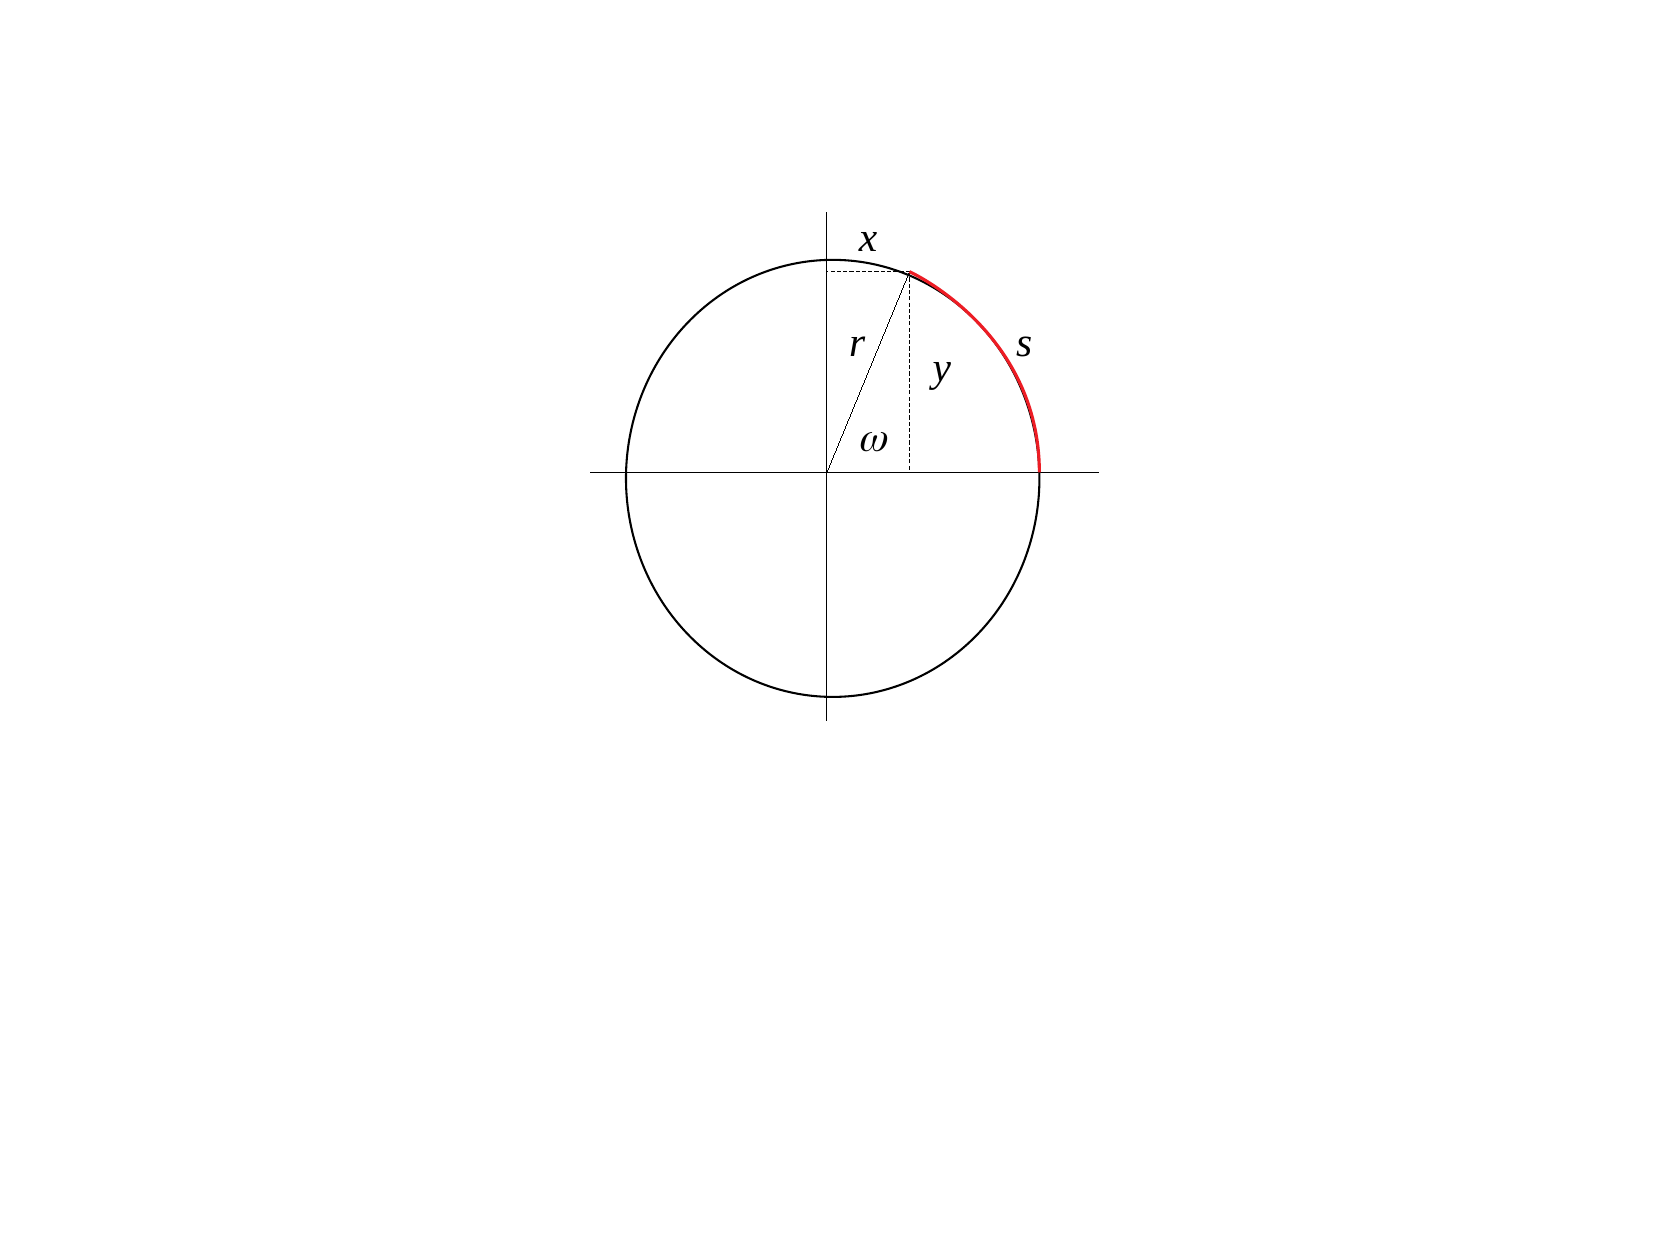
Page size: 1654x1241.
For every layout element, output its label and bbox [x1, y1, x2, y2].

chart [1008, 318, 1040, 365]
chart [921, 344, 960, 390]
chart [850, 214, 886, 260]
chart [843, 318, 875, 365]
chart [850, 429, 892, 454]
